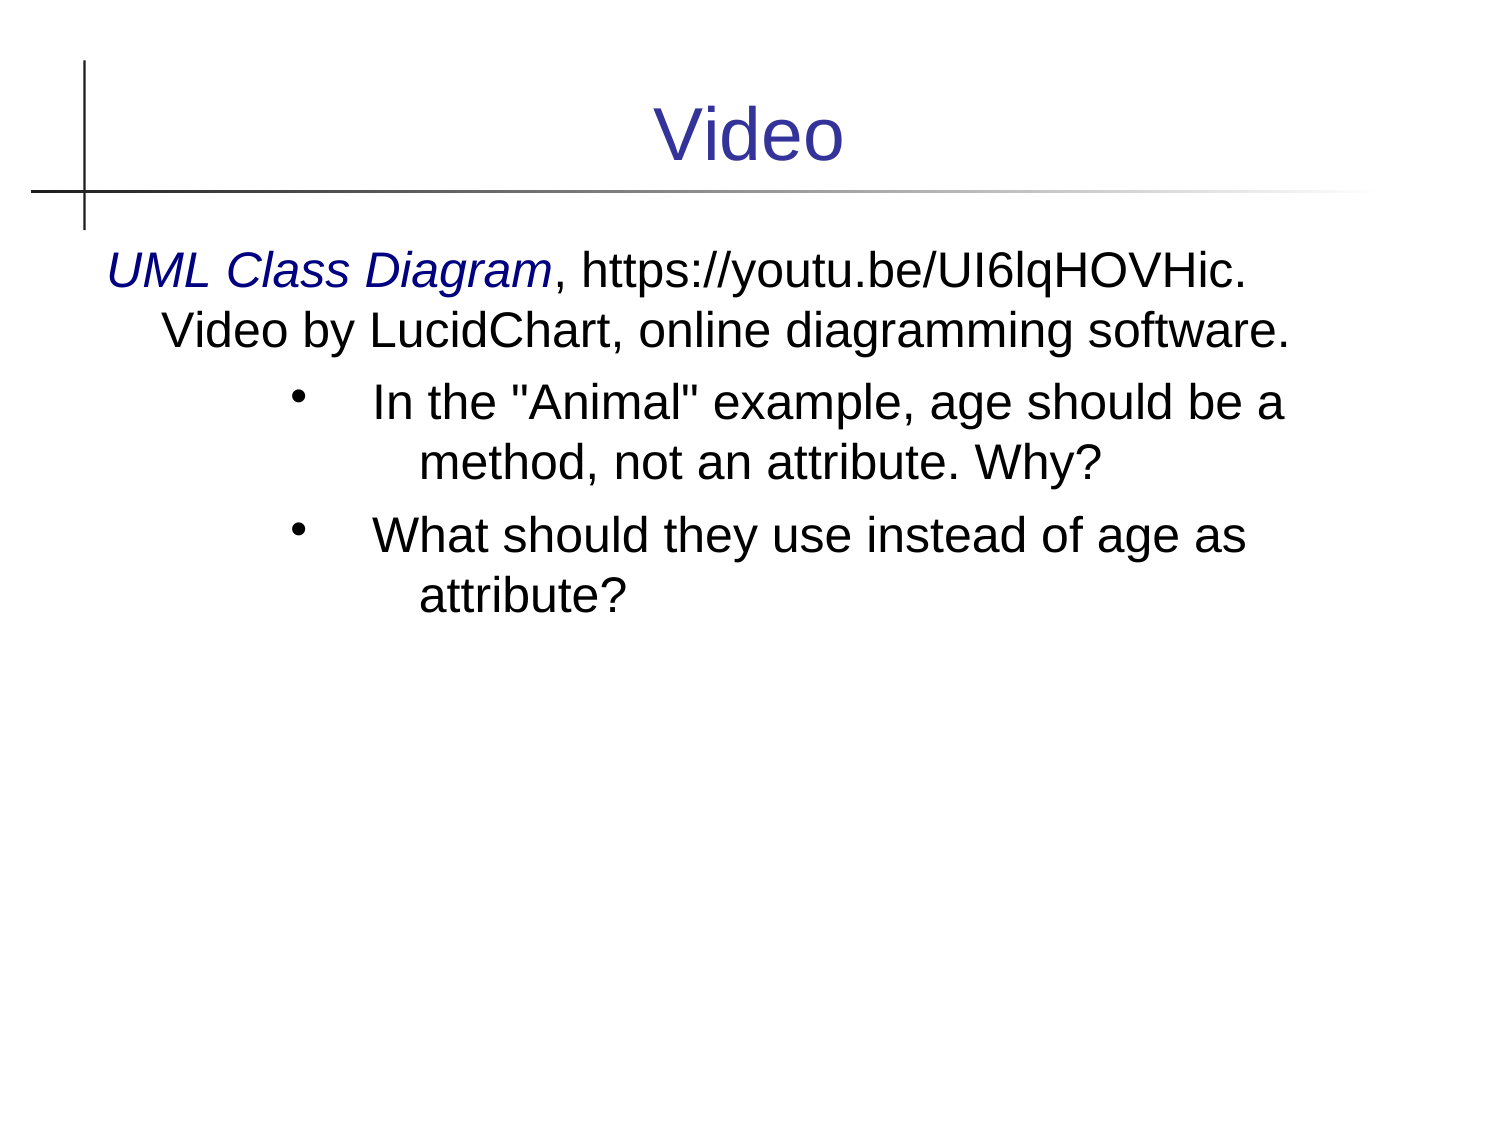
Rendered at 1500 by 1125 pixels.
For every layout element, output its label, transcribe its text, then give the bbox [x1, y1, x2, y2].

title Video [100, 42, 1399, 184]
list UML Class Diagram, https://youtu.be/UI6lqHOVHic. Video by LucidChart, online diagramming software. In the "Animal" example, age should be a method, not an attribute. Why? What should they use instead of age as attribute? [90, 229, 1409, 1096]
